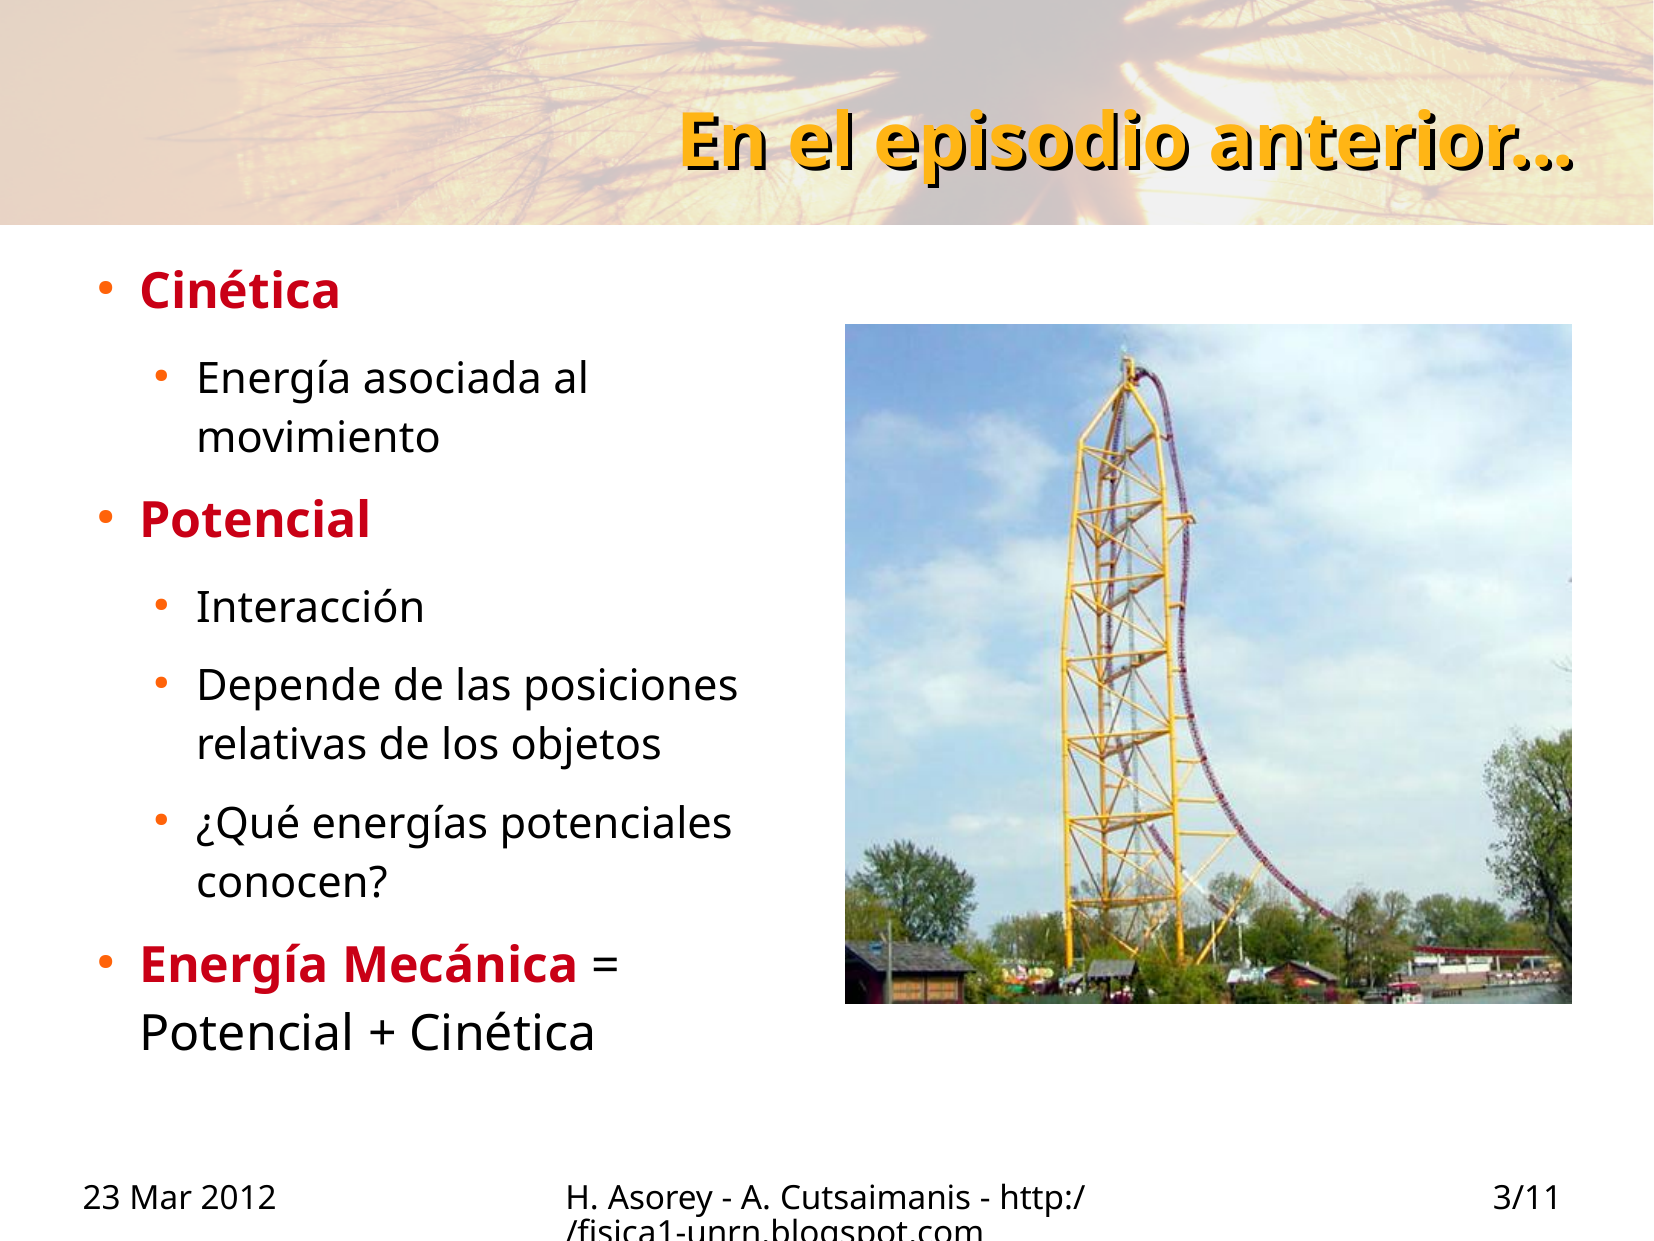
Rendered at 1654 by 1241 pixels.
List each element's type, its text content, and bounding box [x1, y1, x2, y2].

list Cinética Energía asociada al movimiento Potencial Interacción Depende de las posiciones relativas de los objetos ¿Qué energías potenciales conocen? Energía Mecánica = Potencial + Cinética [82, 255, 809, 1074]
picture [0, 0, 1654, 225]
picture [845, 324, 1572, 1004]
title En el episodio anterior... [86, 49, 1576, 226]
